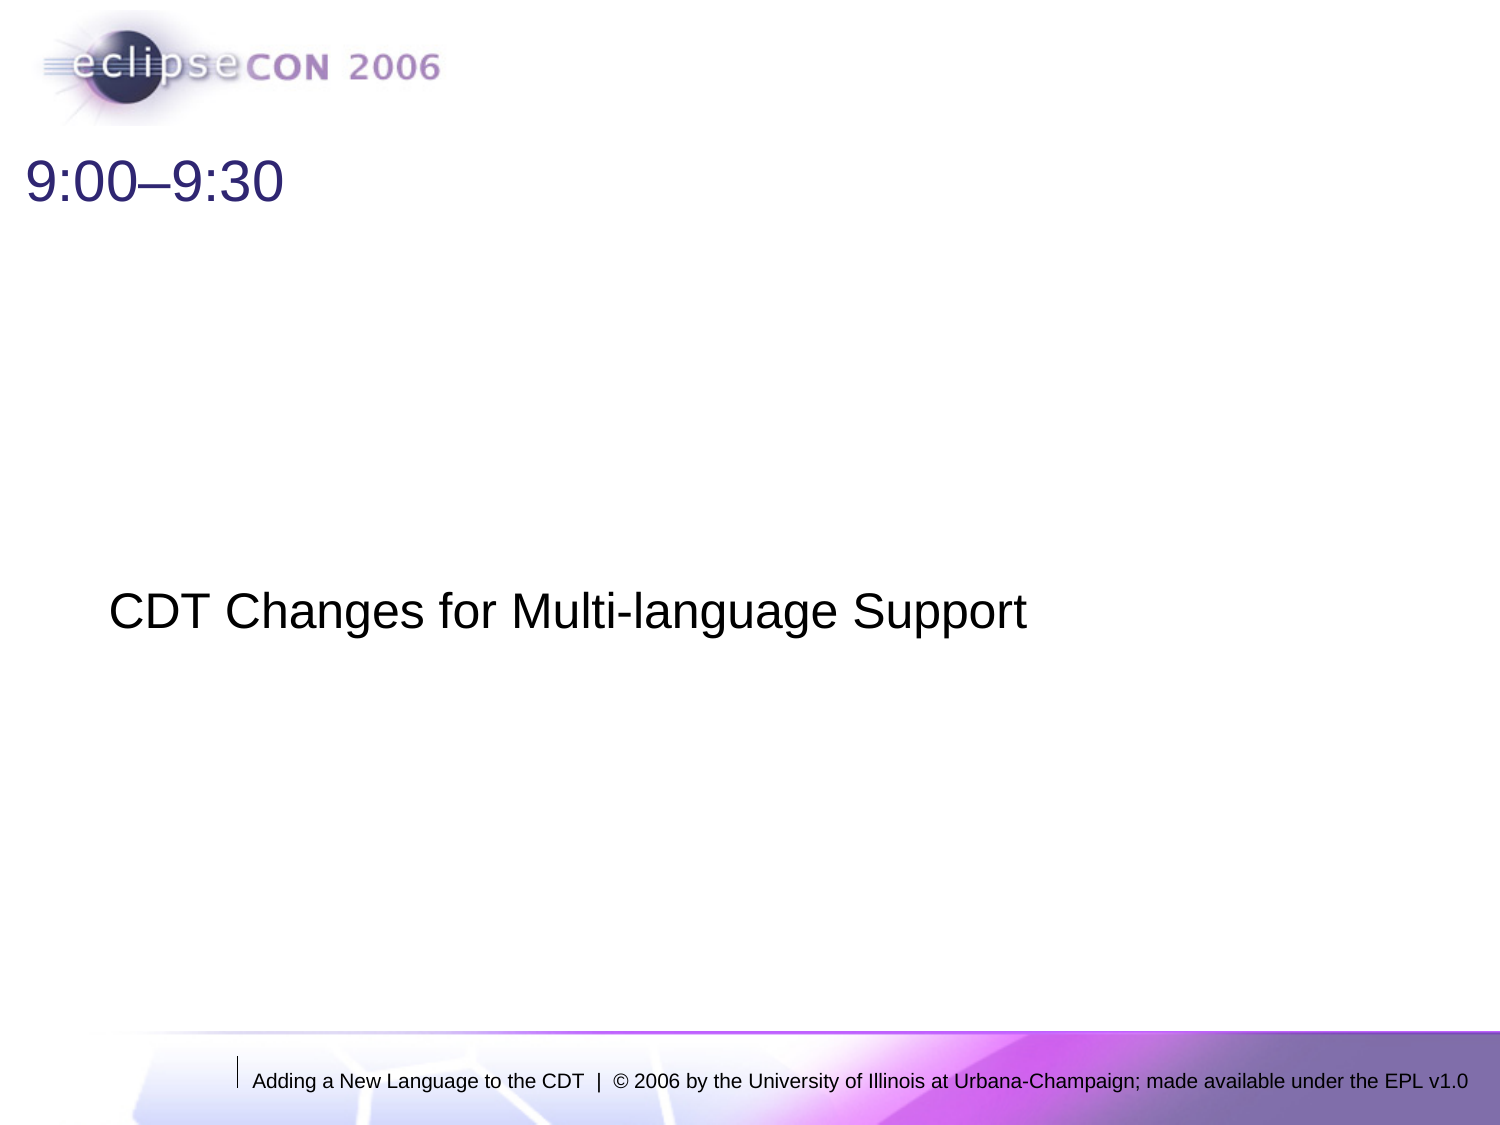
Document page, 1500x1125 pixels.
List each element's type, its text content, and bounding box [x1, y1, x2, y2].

picture [31, 10, 1040, 126]
subtitle CDT Changes for Multi-language Support [108, 291, 1378, 932]
title 9:00–9:30 [25, 142, 1378, 225]
picture [0, 1031, 1500, 1125]
